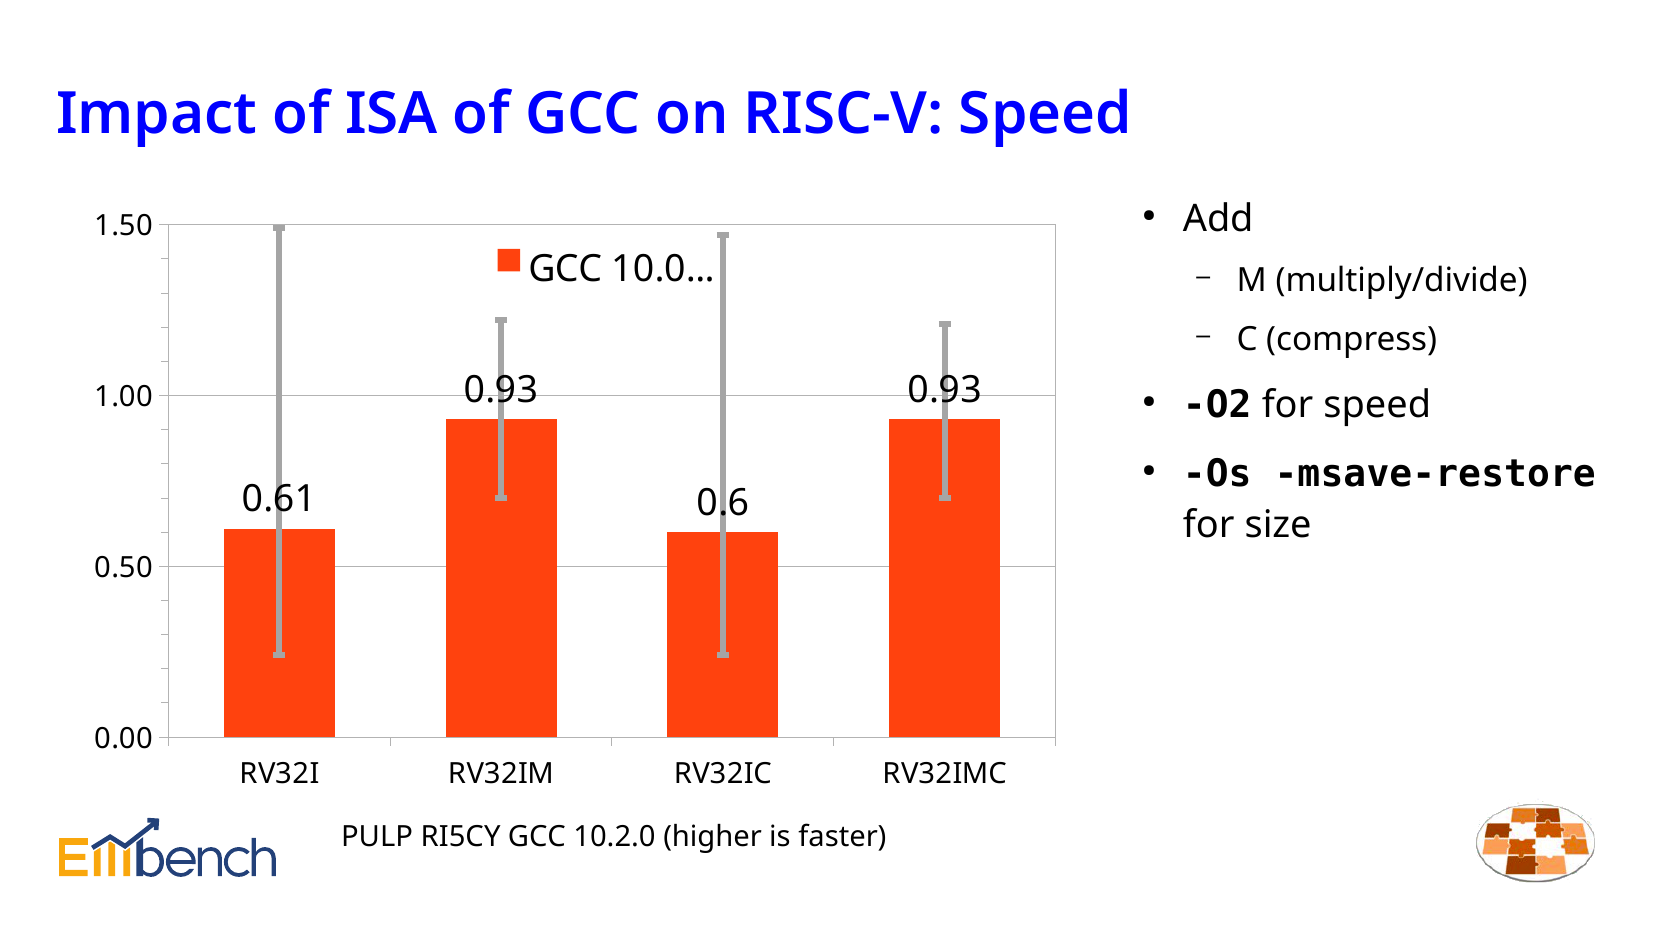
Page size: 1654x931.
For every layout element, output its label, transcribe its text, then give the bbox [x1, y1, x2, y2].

picture [1476, 809, 1595, 883]
list Add M (multiply/divide) C (compress) -O2 for speed -Os ‑msave‑restore for size [1129, 190, 1598, 809]
text_box PULP RI5CY GCC 10.2.0 (higher is faster) [326, 808, 1203, 910]
chart [56, 190, 1129, 809]
title Impact of ISA of GCC on RISC-V: Speed [56, 59, 1597, 163]
